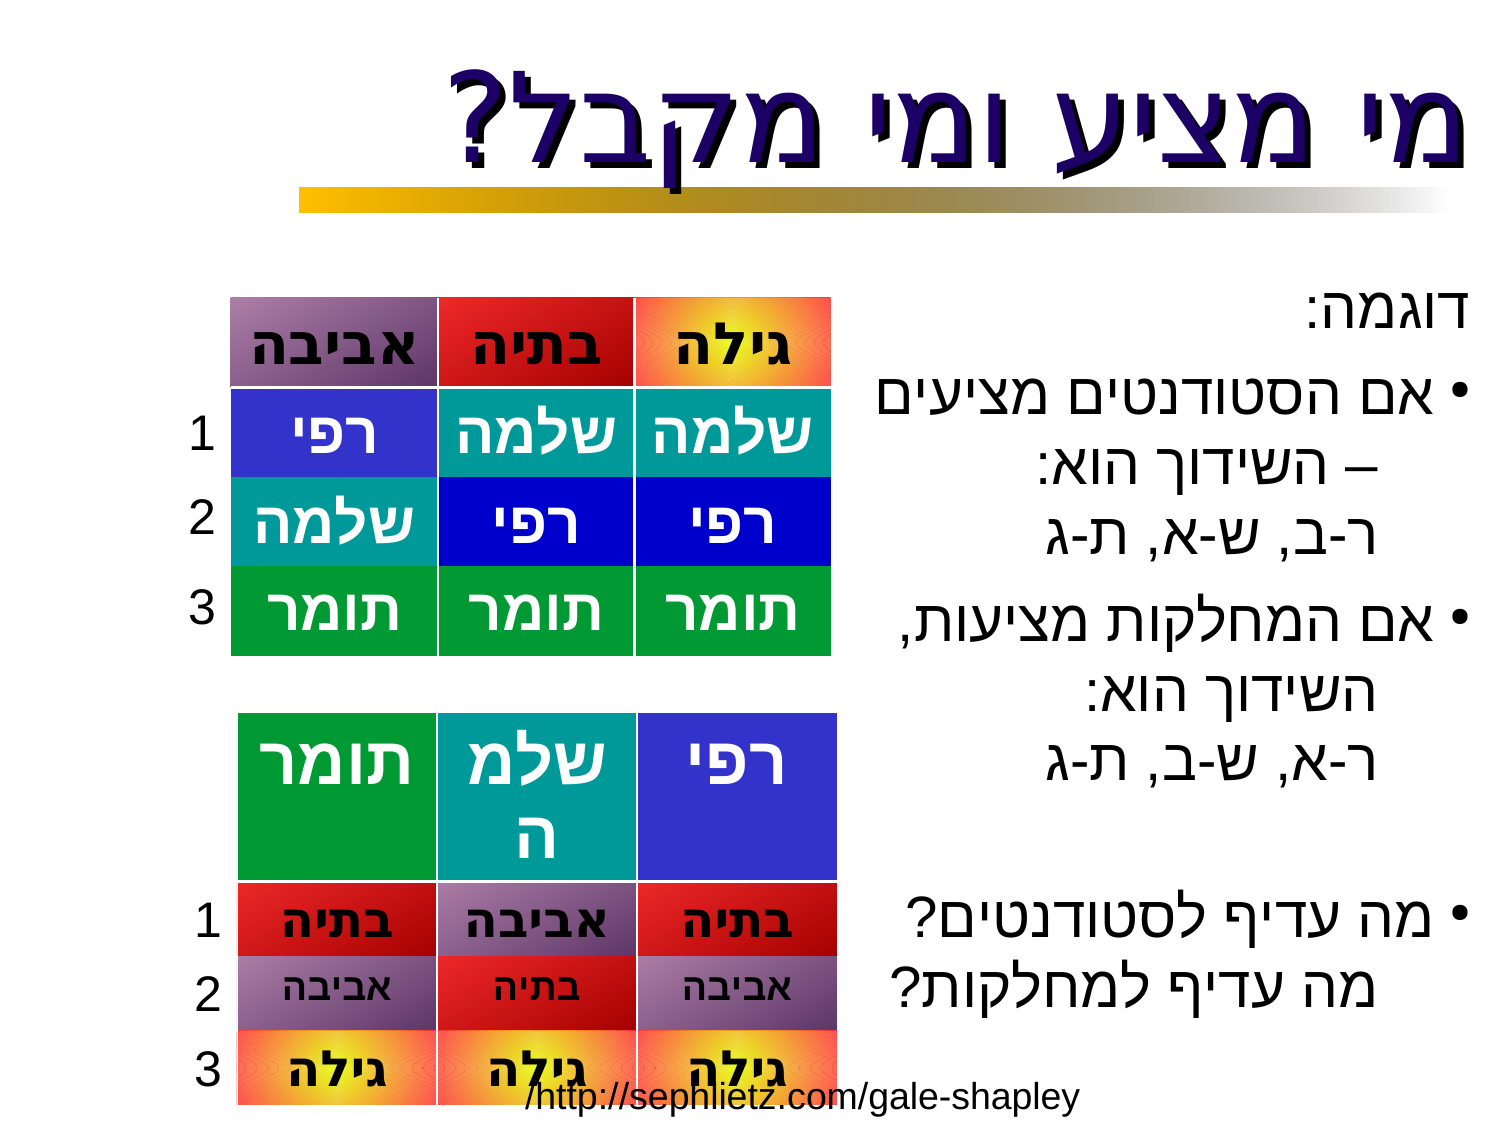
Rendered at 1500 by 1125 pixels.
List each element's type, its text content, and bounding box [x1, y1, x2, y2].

table_cell בתיה [638, 883, 837, 956]
table_cell רפי [636, 477, 831, 566]
table_header רפי [638, 713, 837, 880]
table_cell גילה [638, 1031, 837, 1065]
table_cell 1 [168, 387, 231, 476]
table_cell 2 [168, 478, 231, 554]
table_cell רפי [231, 389, 437, 477]
title מי מציע ומי מקבל? [74, 37, 1486, 188]
table_cell בתיה [438, 956, 636, 1031]
table_cell גילה [238, 1031, 436, 1105]
table_header שלמה [438, 713, 636, 880]
table_cell בתיה [238, 883, 436, 956]
list דוגמה: אם הסטודנטים מציעים – השידוך הוא: ר-ב, ש-א, ת-ג אם המחלקות מציעות, השידוך הוא: ר-א, ש-ב, ת-ג מה עדיף לסטודנטים? מה עדיף למחלקות? [855, 262, 1486, 1096]
table_cell רפי [439, 477, 633, 566]
table_cell שלמה [439, 389, 633, 477]
table_cell תומר [439, 566, 633, 656]
table_cell 3 [187, 1032, 237, 1105]
table_header אביבה [231, 298, 437, 386]
table_cell תומר [231, 566, 437, 656]
table_cell אביבה [238, 956, 436, 1031]
table_cell 3 [168, 557, 231, 656]
table_header גילה [636, 298, 831, 386]
table_cell שלמה [231, 477, 437, 566]
table_cell 2 [187, 957, 237, 1029]
table_header תומר [238, 713, 436, 880]
table_cell אביבה [438, 883, 636, 956]
table_cell שלמה [636, 389, 831, 477]
table_cell 1 [187, 882, 237, 955]
table_header [168, 298, 231, 387]
text_box http://sephlietz.com/gale-shapley/ [510, 1065, 1096, 1125]
table_cell גילה [438, 1031, 636, 1105]
table_header בתיה [439, 298, 633, 386]
table_cell תומר [636, 566, 831, 656]
table_header [187, 713, 237, 881]
table_cell אביבה [638, 956, 837, 1031]
